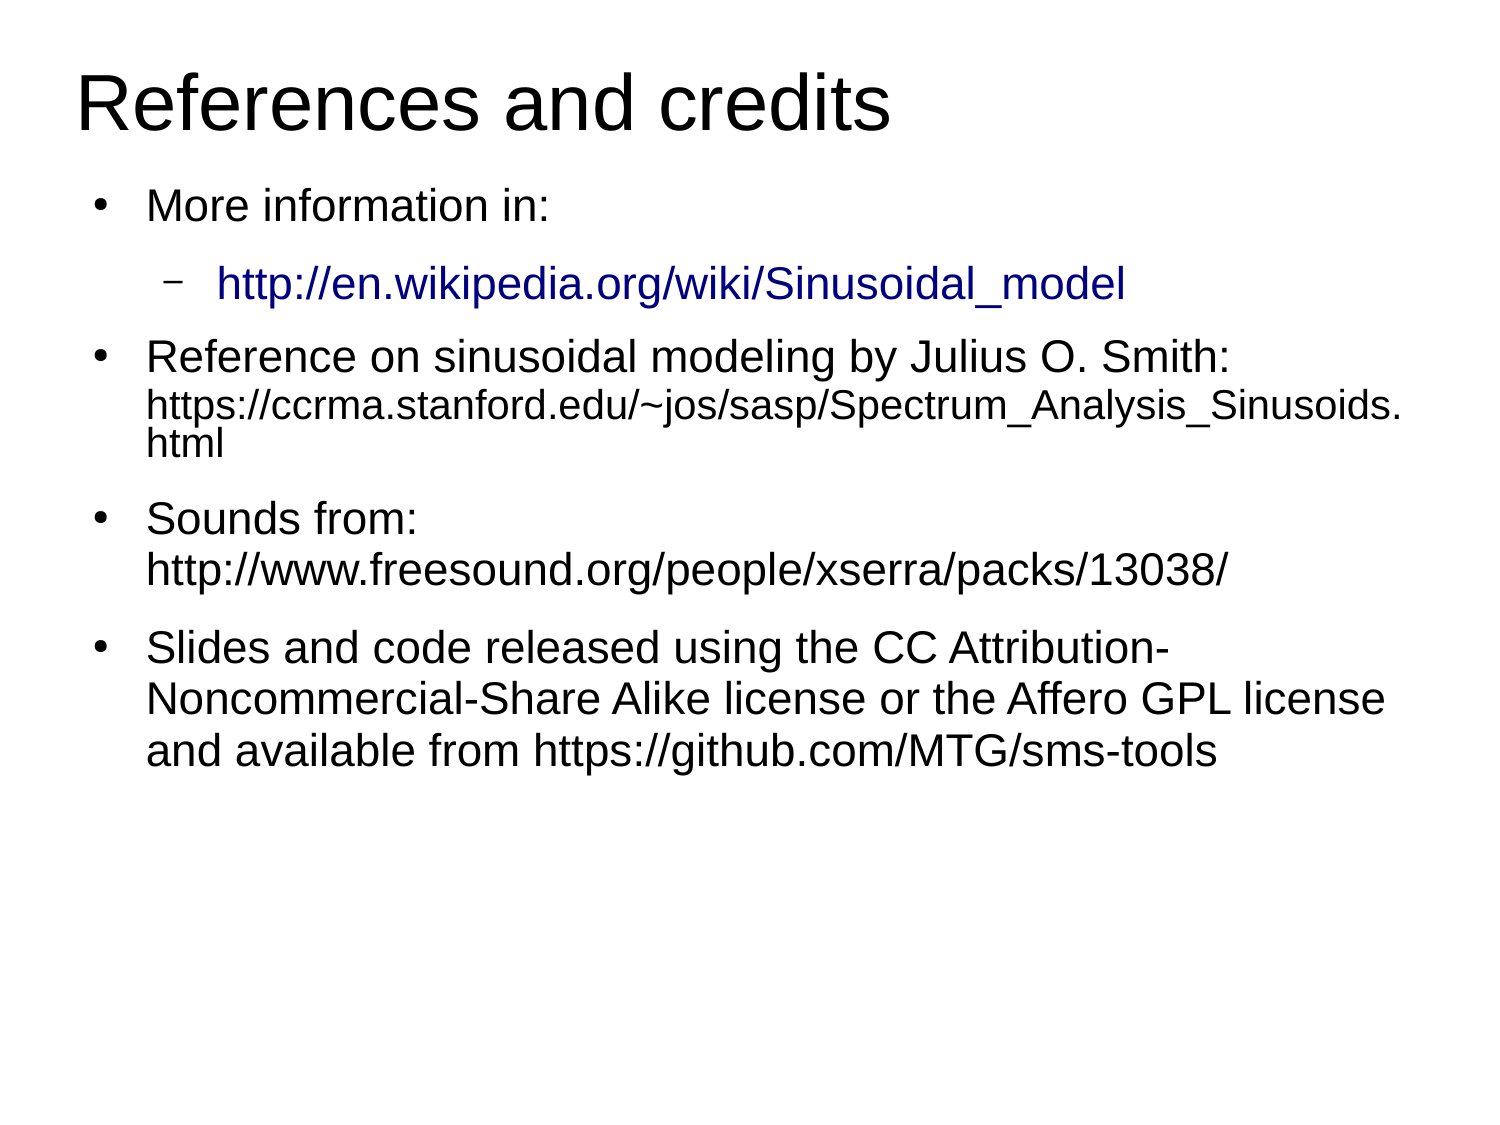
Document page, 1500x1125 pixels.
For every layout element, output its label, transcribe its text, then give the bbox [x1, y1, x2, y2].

list More information in: http://en.wikipedia.org/wiki/Sinusoidal_model Reference on sinusoidal modeling by Julius O. Smith: https://ccrma.stanford.edu/~jos/sasp/Spectrum_Analysis_Sinusoids.html Sounds from: http://www.freesound.org/people/xserra/packs/13038/ Slides and code released using the CC Attribution-Noncommercial-Share Alike license or the Affero GPL license and available from https://github.com/MTG/sms-tools [75, 179, 1425, 1036]
title References and credits [75, 9, 1425, 179]
